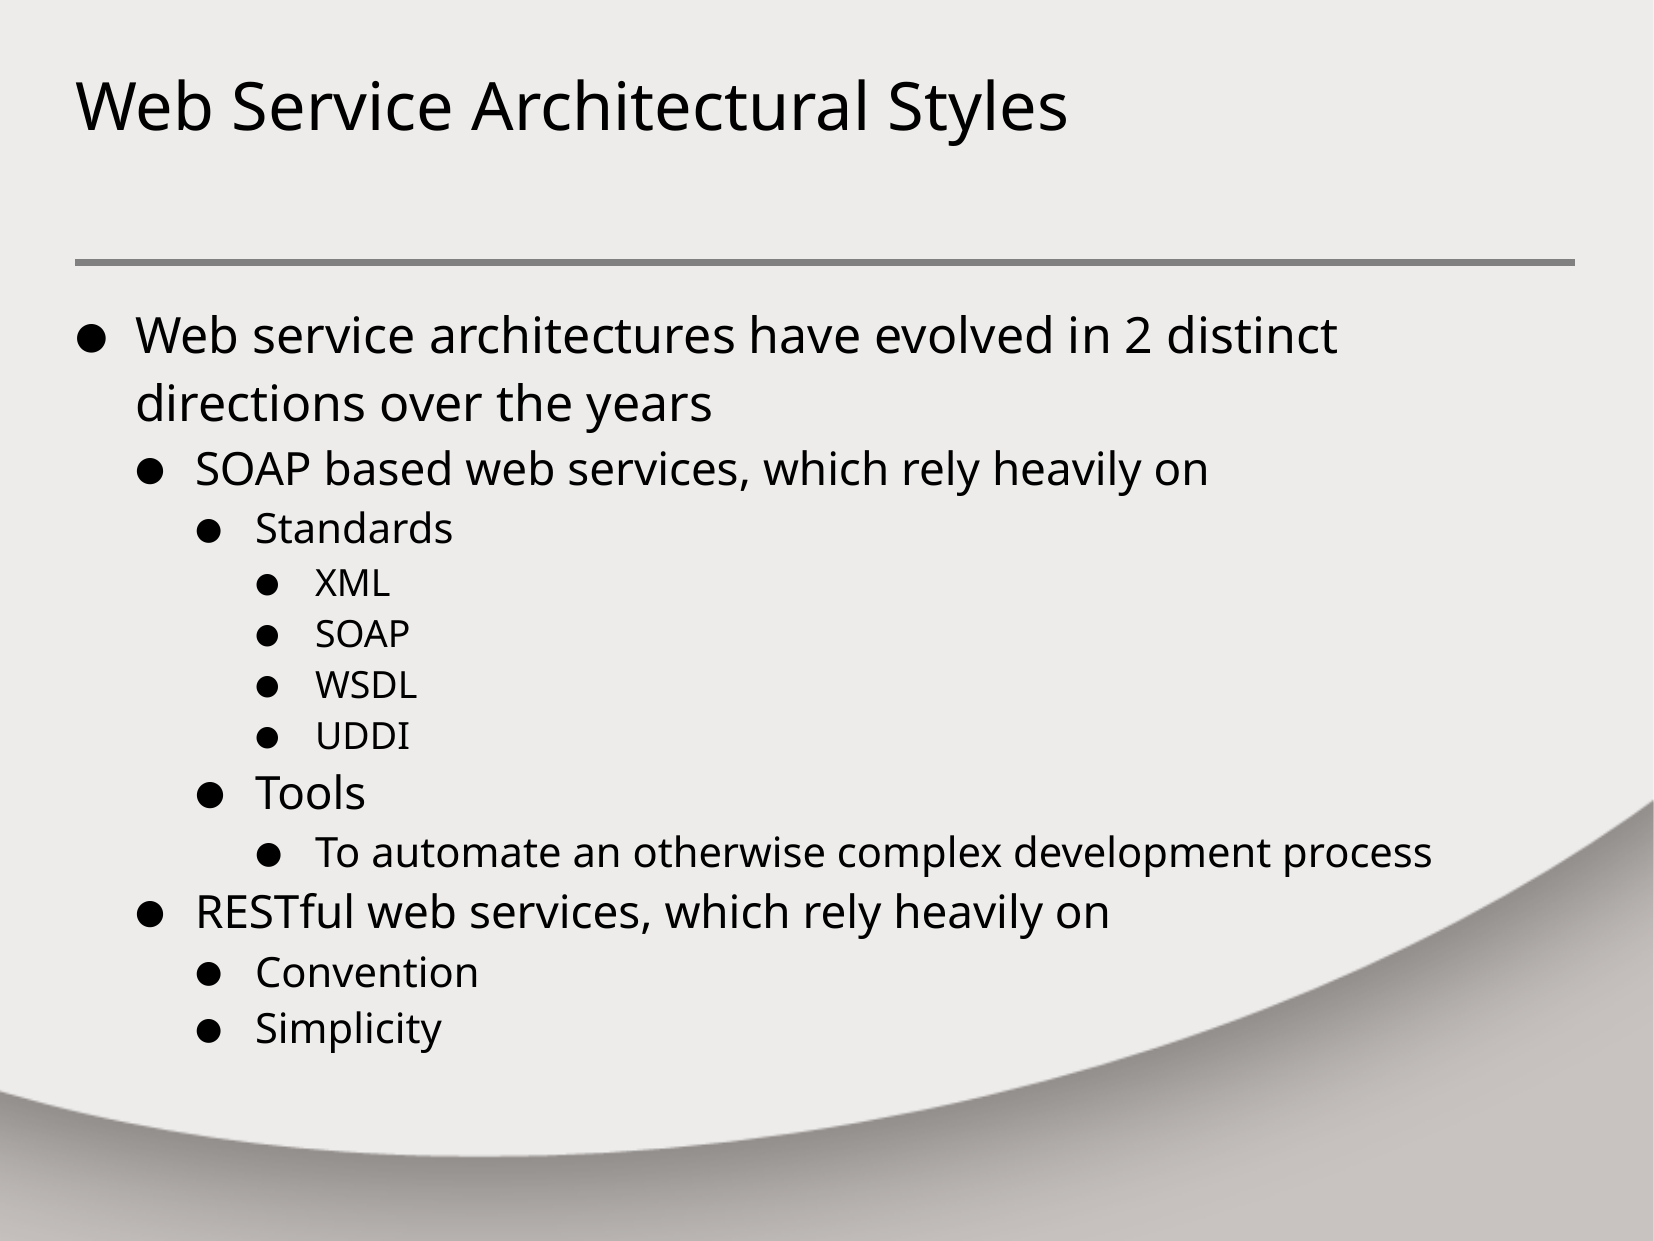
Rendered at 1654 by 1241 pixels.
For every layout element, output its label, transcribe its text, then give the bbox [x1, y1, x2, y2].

list Web service architectures have evolved in 2 distinct directions over the years SOAP based web services, which rely heavily on Standards XML SOAP WSDL UDDI Tools To automate an otherwise complex development process RESTful web services, which rely heavily on Convention Simplicity [75, 300, 1576, 1163]
title Web Service Architectural Styles [75, 75, 1576, 226]
picture [0, 0, 1654, 1241]
